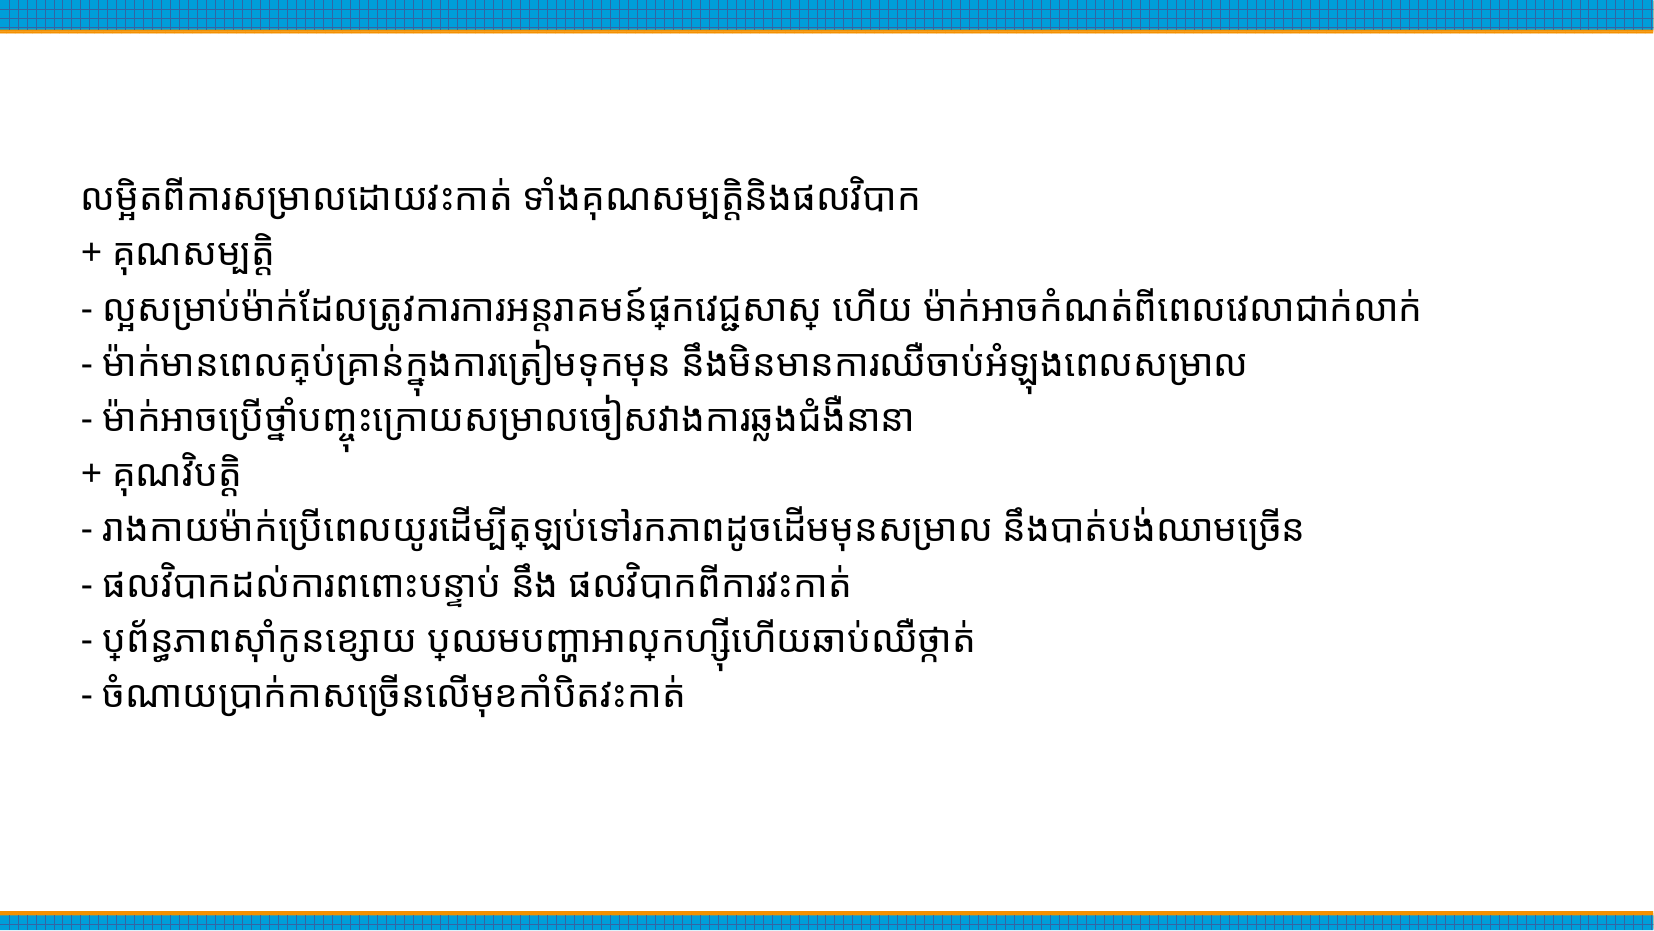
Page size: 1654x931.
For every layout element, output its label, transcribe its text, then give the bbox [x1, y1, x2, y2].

text_box លម្អិតពីការសម្រាលដោយវះកាត់ ទាំងគុណសម្បត្តិនិងផលវិបាក + គុណសម្បត្តិ - ល្អសម្រាប់ម៉ាក់ដែលត្រូវការការអន្តរាគមន៍ផ្នែកវេជ្ជសាស្ត្រ ហើយ ម៉ាក់អាចកំណត់ពីពេលវេលាជាក់លាក់ - ម៉ាក់មានពេលគ្រប់គ្រាន់ក្នុងការត្រៀមទុកមុន នឹងមិនមានការឈឺចាប់អំឡុងពេលសម្រាល - ម៉ាក់អាចប្រើថ្នាំបញ្ចុះក្រោយសម្រាលចៀសវាងការឆ្លងជំងឺនានា + គុណវិបត្តិ - រាងកាយម៉ាក់ប្រើពេលយូរដើម្បីត្រឡប់ទៅរកភាពដូចដើមមុនសម្រាល នឹងបាត់បង់ឈាមច្រើន - ផលវិបាកដល់ការពពោះបន្ទាប់ នឹង ផលវិបាកពីការវះកាត់ - ប្រព័ន្ធភាពស៊ាំកូនខ្សោយ ប្រឈមបញ្ហាអាល្លែកហ្ស៊ីហើយឆាប់ឈឺថ្កាត់ - ចំណាយប្រាក់កាសច្រើនលើមុខកាំបិតវះកាត់ [75, 105, 1576, 795]
